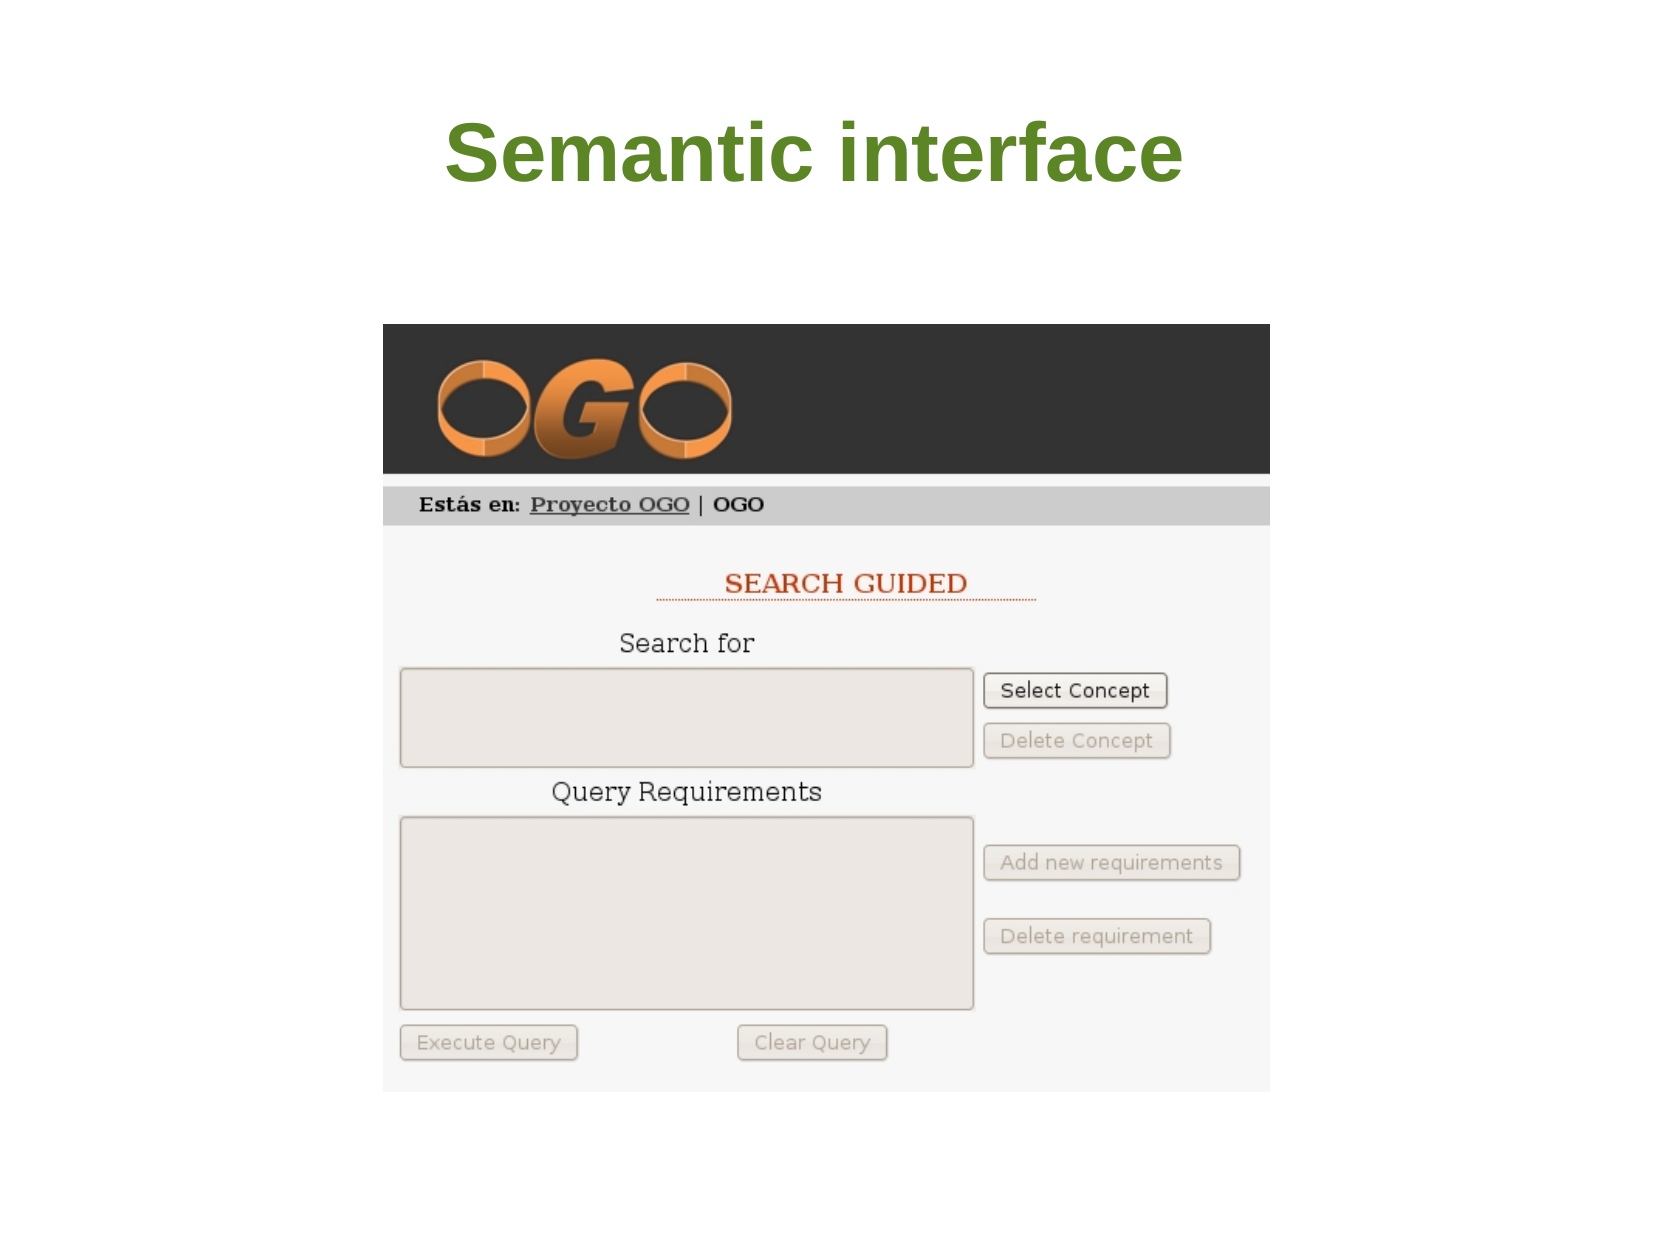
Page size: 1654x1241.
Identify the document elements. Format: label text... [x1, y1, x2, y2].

title Semantic interface [82, 56, 1571, 250]
picture [383, 324, 1270, 1092]
